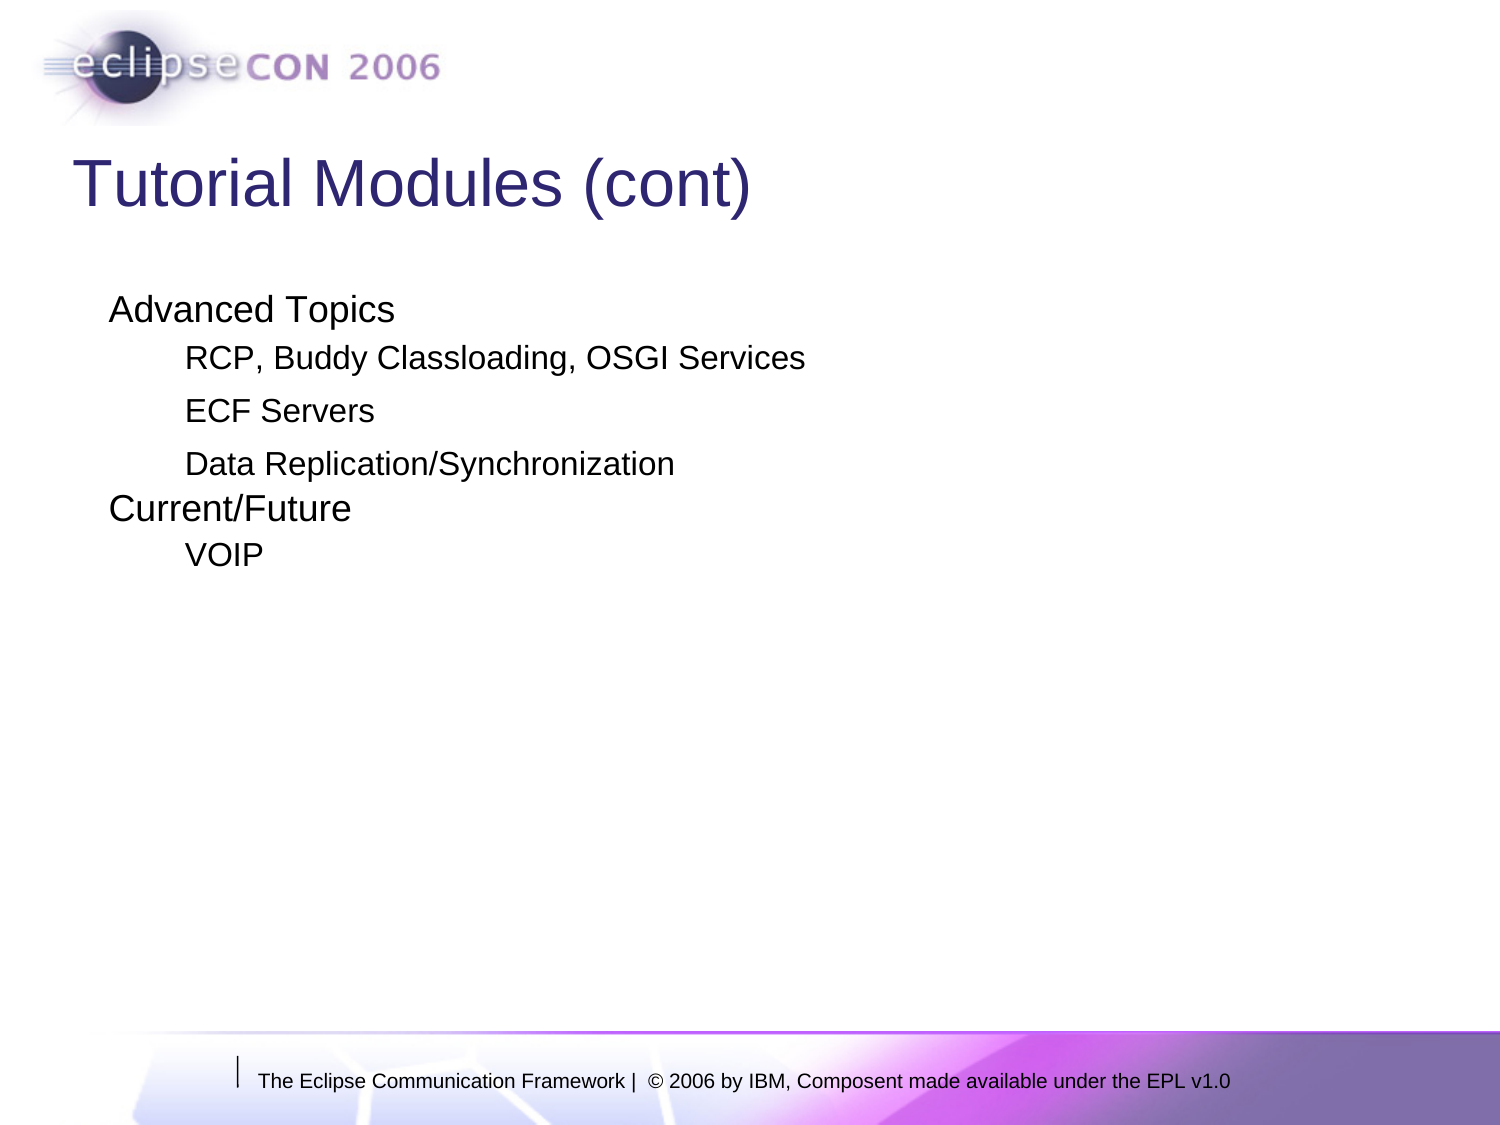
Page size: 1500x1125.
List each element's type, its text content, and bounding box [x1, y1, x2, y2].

list Advanced Topics RCP, Buddy Classloading, OSGI Services ECF Servers Data Replication/Synchronization Current/Future VOIP [108, 291, 1378, 918]
picture [31, 10, 1040, 126]
title Tutorial Modules (cont) [72, 150, 1426, 226]
picture [0, 1031, 1500, 1125]
